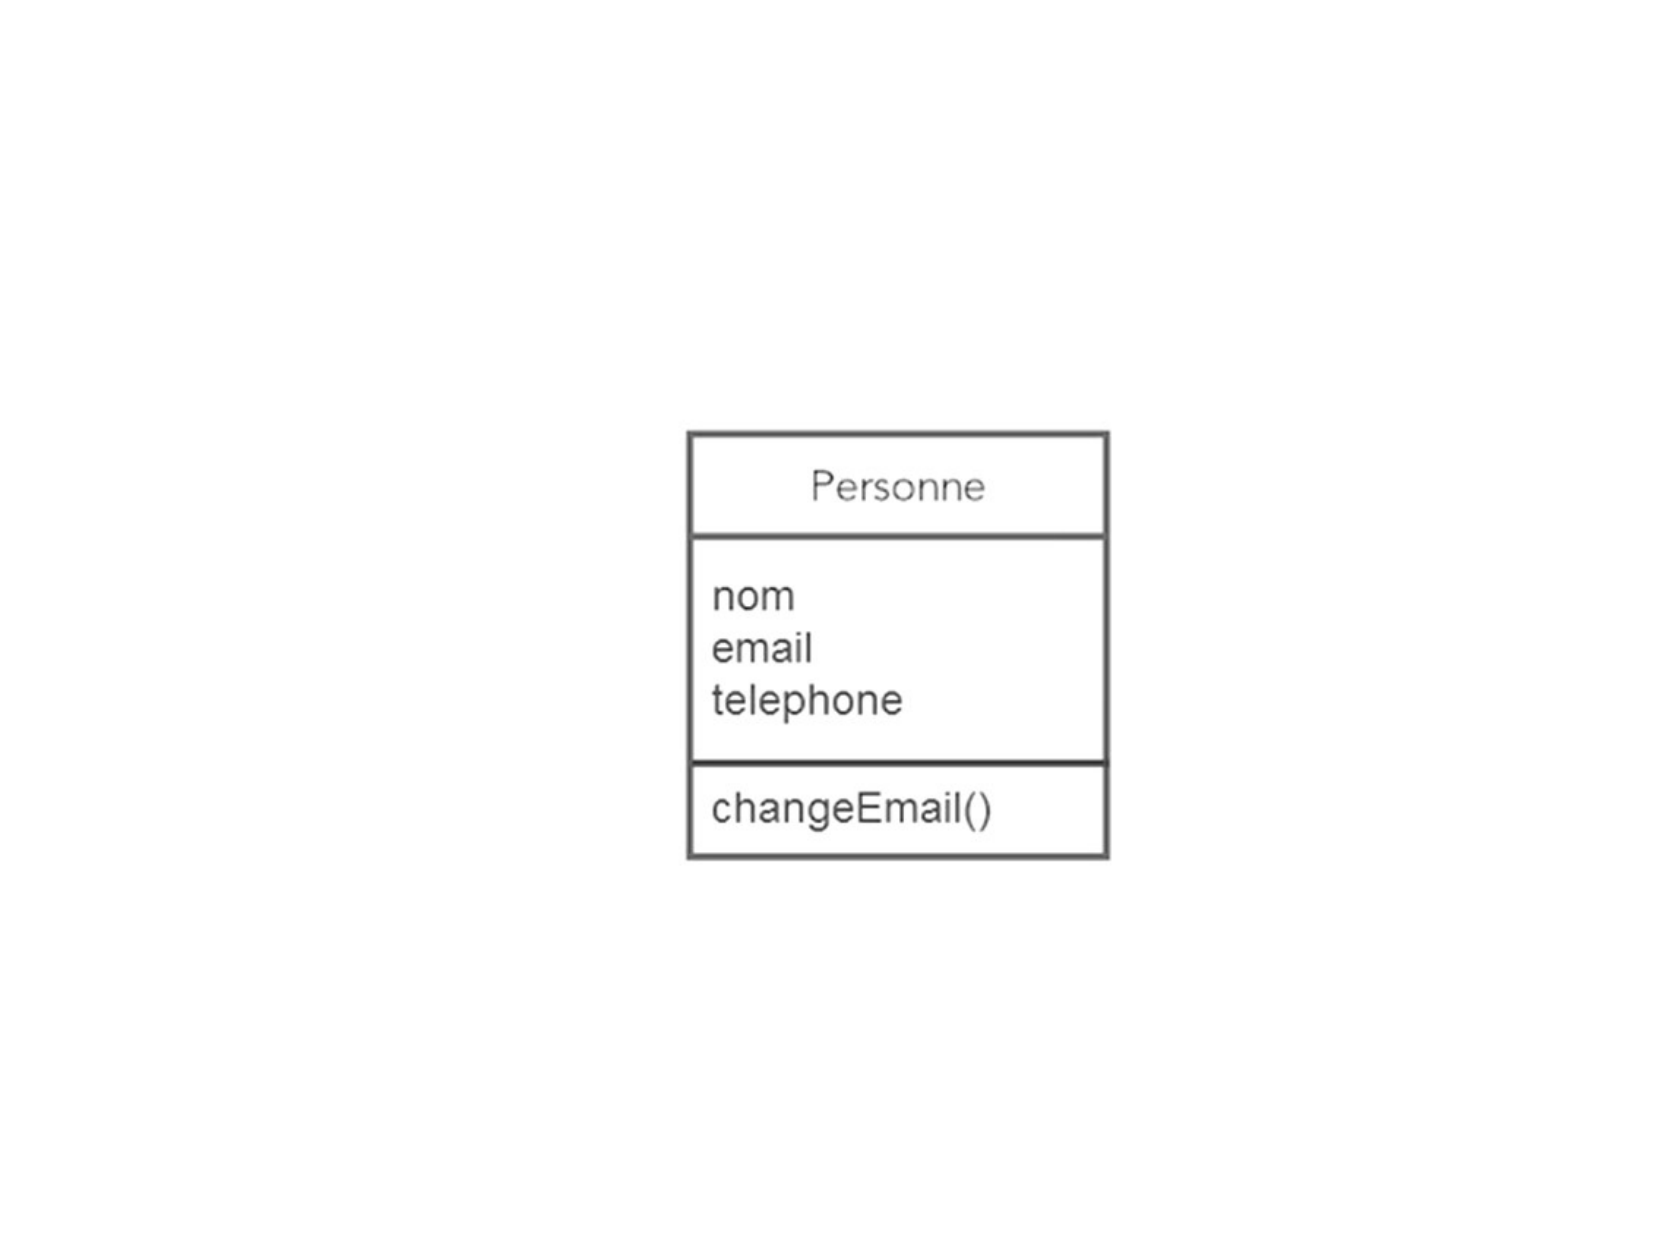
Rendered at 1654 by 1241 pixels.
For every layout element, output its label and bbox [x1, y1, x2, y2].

picture [82, 315, 1571, 1084]
